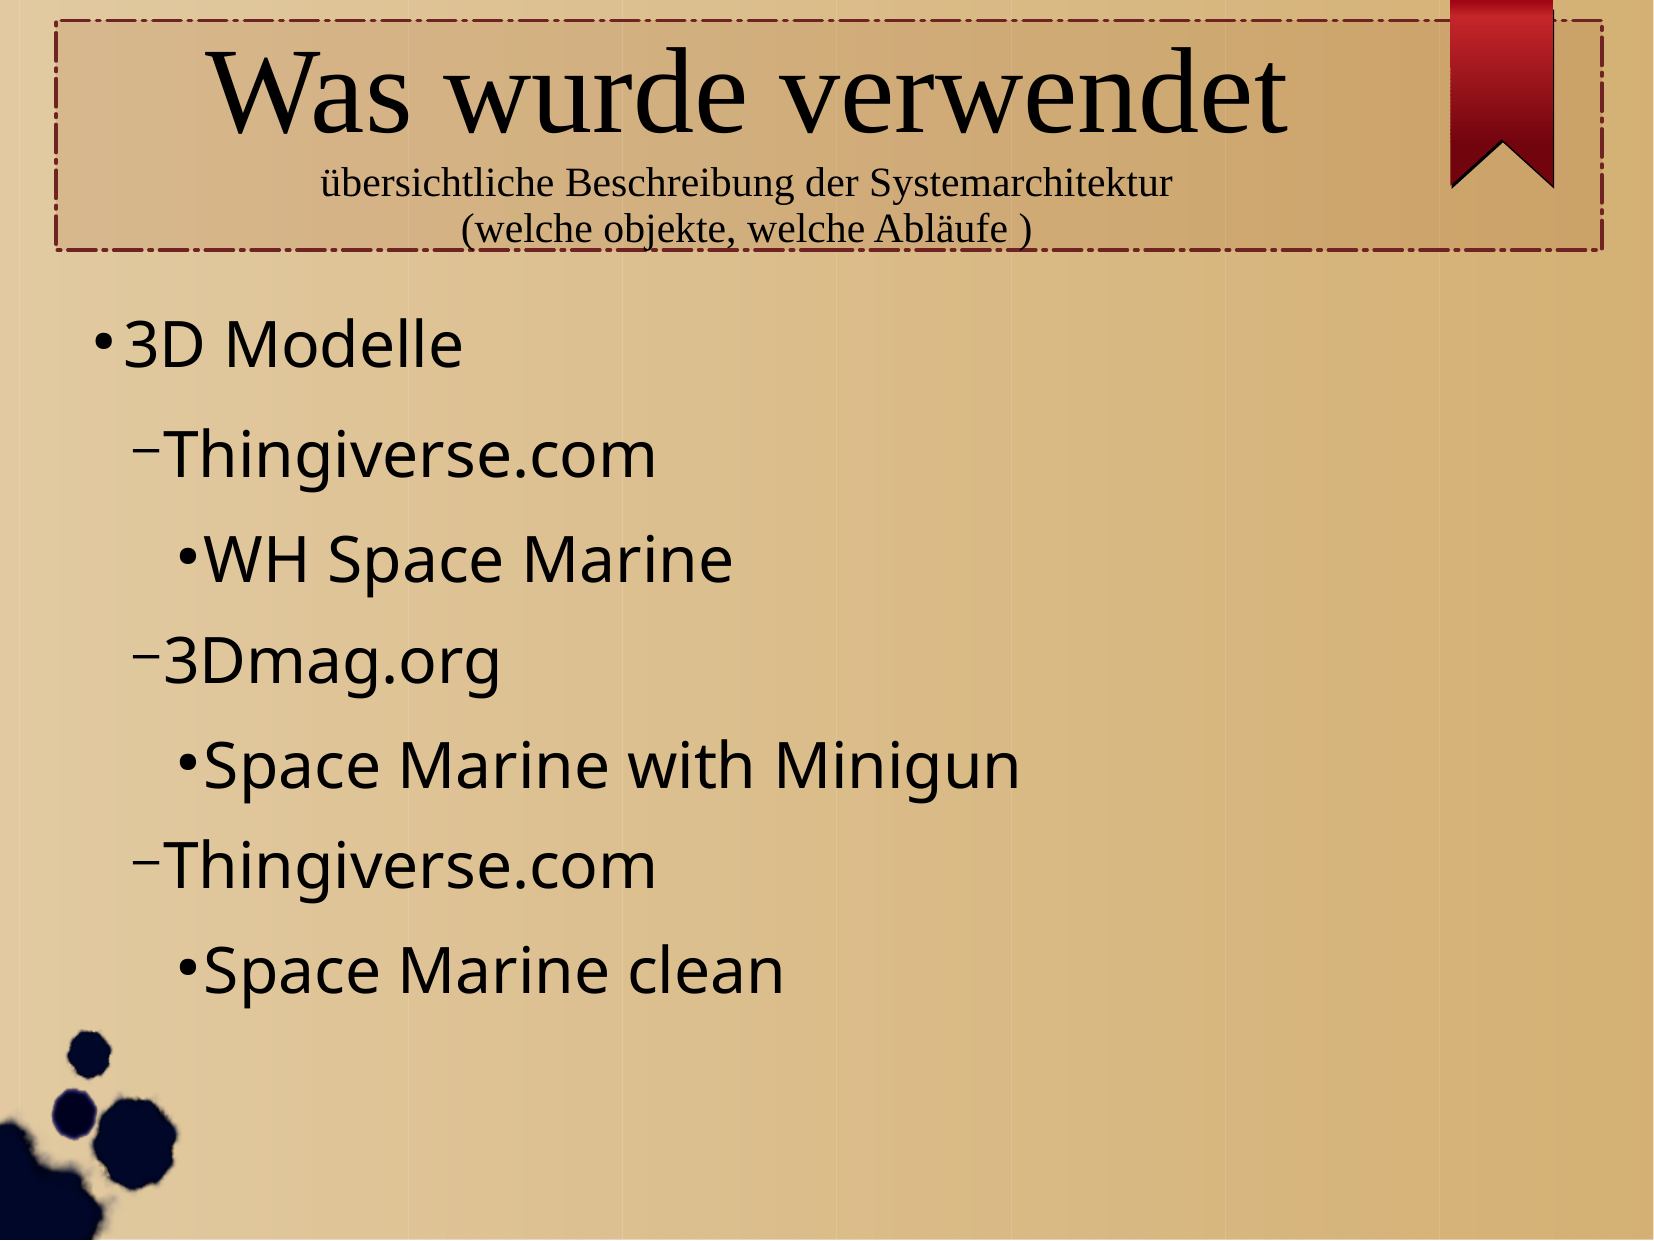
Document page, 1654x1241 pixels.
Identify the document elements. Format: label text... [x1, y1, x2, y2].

list 3D Modelle Thingiverse.com WH Space Marine 3Dmag.org Space Marine with Minigun Thingiverse.com Space Marine clean [82, 299, 1571, 1019]
title Was wurde verwendet übersichtliche Beschreibung der Systemarchitektur (welche objekte, welche Abläufe ) [82, 23, 1412, 252]
